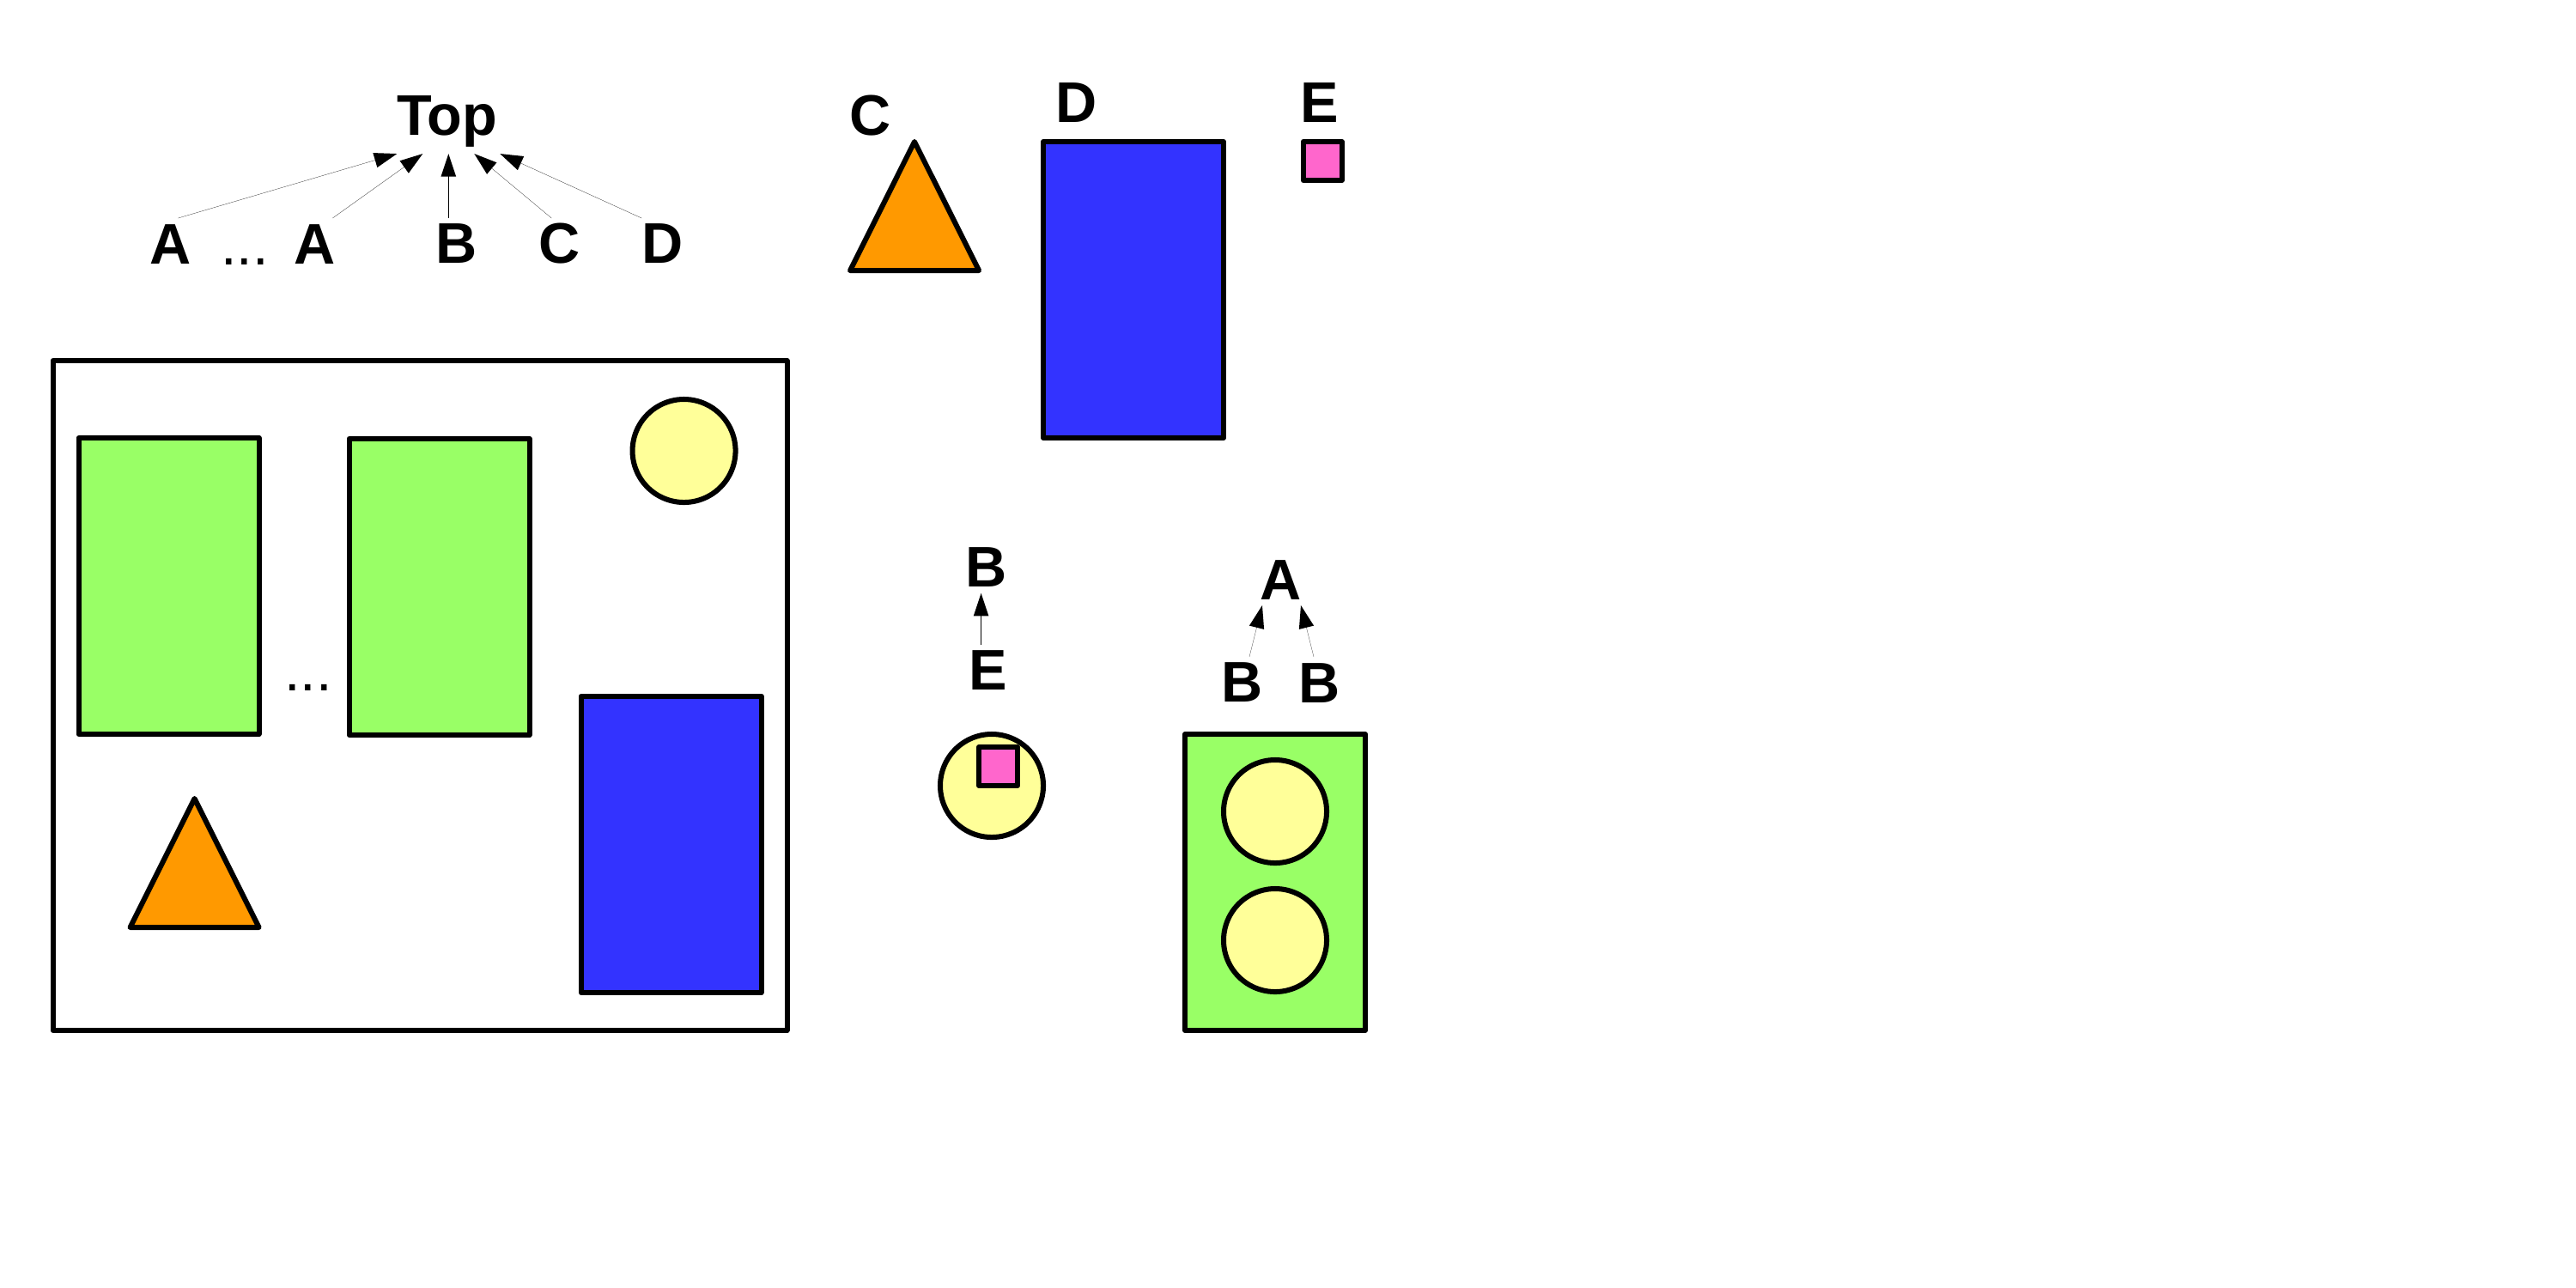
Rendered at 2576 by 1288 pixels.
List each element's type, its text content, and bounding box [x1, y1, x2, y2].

text_box B [1208, 644, 1276, 721]
text_box B [1285, 644, 1353, 722]
text_box [78, 438, 259, 734]
text_box [1303, 142, 1342, 180]
text_box Top [384, 77, 513, 155]
text_box [940, 733, 1044, 838]
text_box ... [271, 632, 345, 710]
text_box [1043, 142, 1224, 439]
text_box ... [208, 206, 282, 284]
text_box A [282, 206, 349, 283]
text_box E [1288, 64, 1355, 142]
text_box A [1247, 541, 1315, 619]
text_box E [956, 631, 1020, 709]
text_box C [526, 205, 593, 283]
text_box C [837, 77, 902, 155]
text_box A [137, 205, 204, 283]
text_box [349, 438, 530, 735]
text_box D [1043, 64, 1109, 142]
text_box [130, 798, 259, 928]
text_box [632, 399, 736, 503]
text_box D [629, 205, 696, 283]
text_box [1185, 733, 1366, 1031]
text_box B [422, 205, 490, 283]
text_box B [953, 528, 1020, 606]
text_box [580, 696, 762, 993]
text_box [850, 142, 980, 271]
